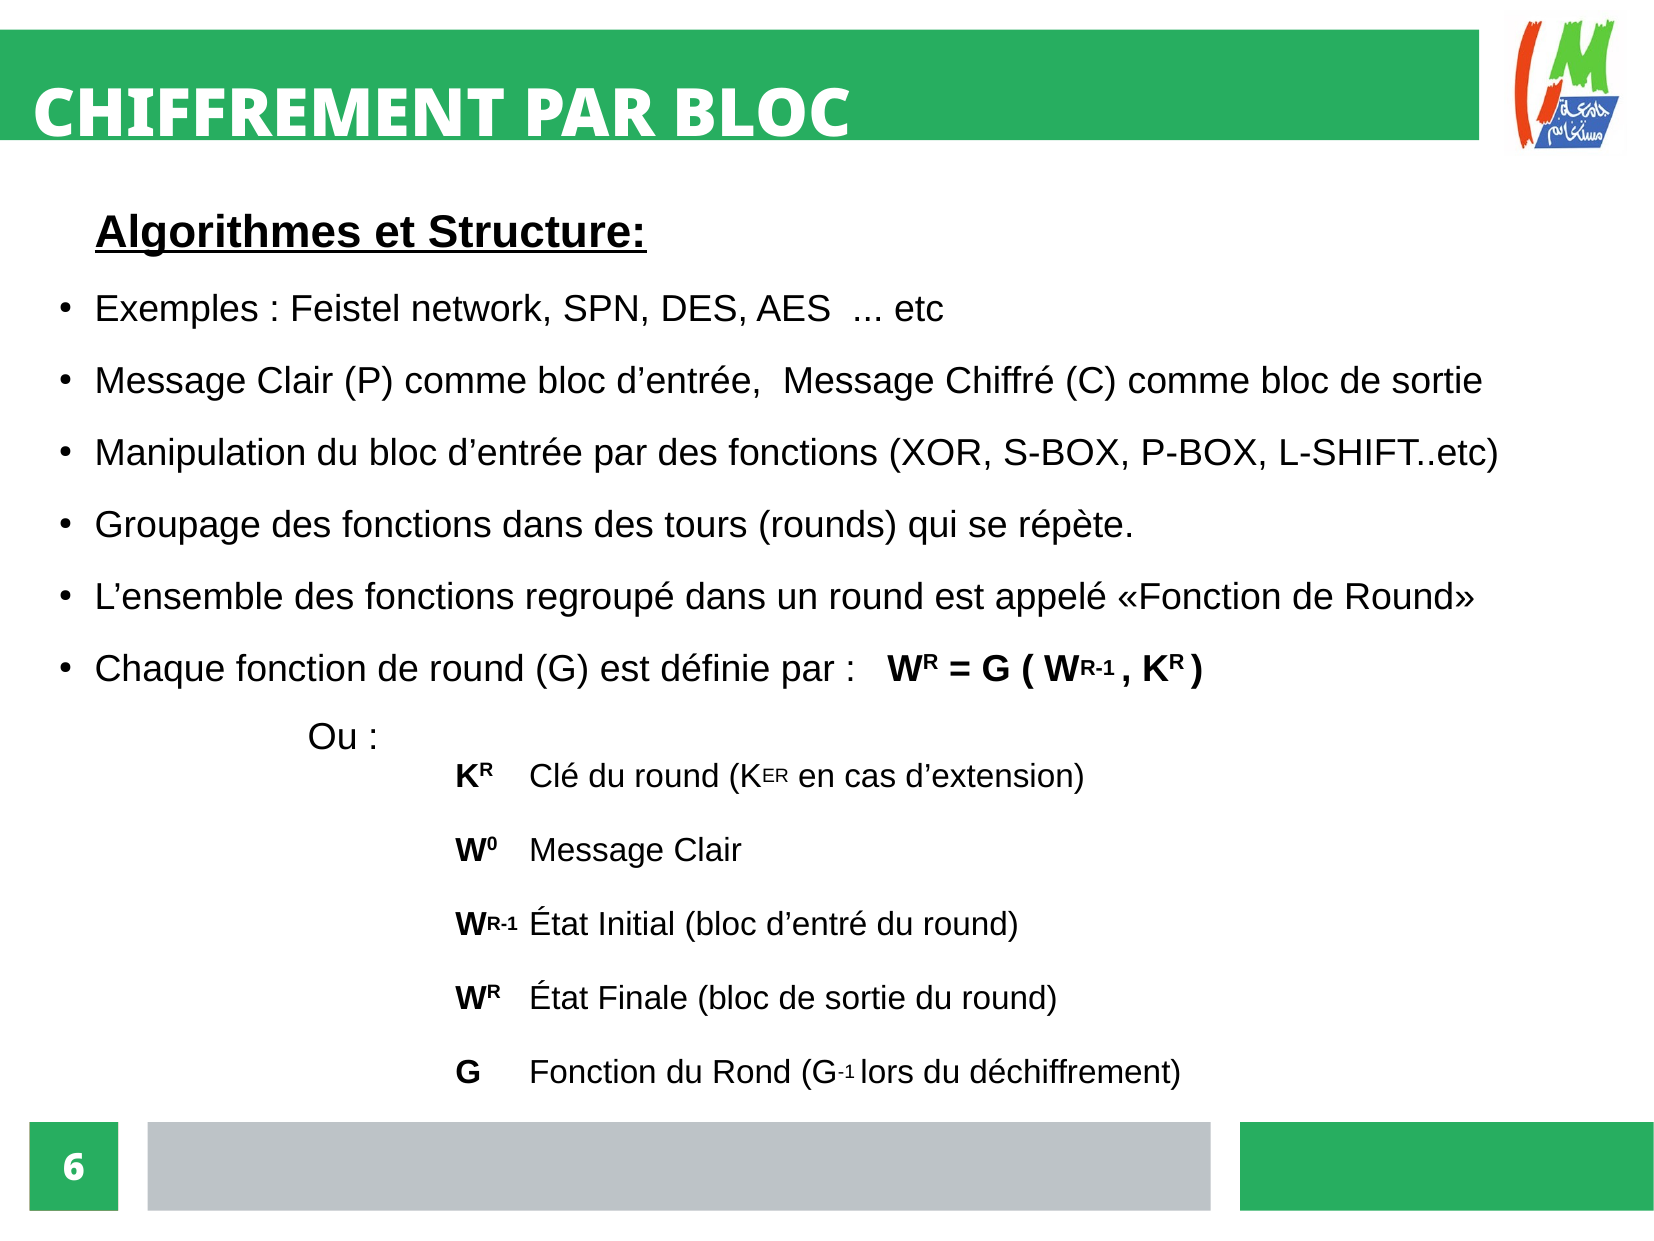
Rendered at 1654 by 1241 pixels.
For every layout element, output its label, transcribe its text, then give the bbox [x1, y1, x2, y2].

text_box Ou : KR Clé du round (KER en cas d’extension) W0 Message Clair WR-1 État Initial (bloc d’entré du round) WR État Finale (bloc de sortie du round) G Fonction du Rond (G-1 lors du déchiffrement) [292, 708, 1349, 1136]
list Algorithmes et Structure: Exemples : Feistel network, SPN, DES, AES ... etc Message Clair (P) comme bloc d’entrée, Message Chiffré (C) comme bloc de sortie Manipulation du bloc d’entrée par des fonctions (XOR, S-BOX, P-BOX, L-SHIFT..etc) Groupage des fonctions dans des tours (rounds) qui se répète. L’ensemble des fonctions regroupé dans un round est appelé «Fonction de Round» Chaque fonction de round (G) est définie par : WR = G ( WR-1 , KR ) [59, 198, 1565, 1093]
title CHIFFREMENT PAR BLOC [32, 16, 1560, 156]
picture [1504, 10, 1627, 156]
